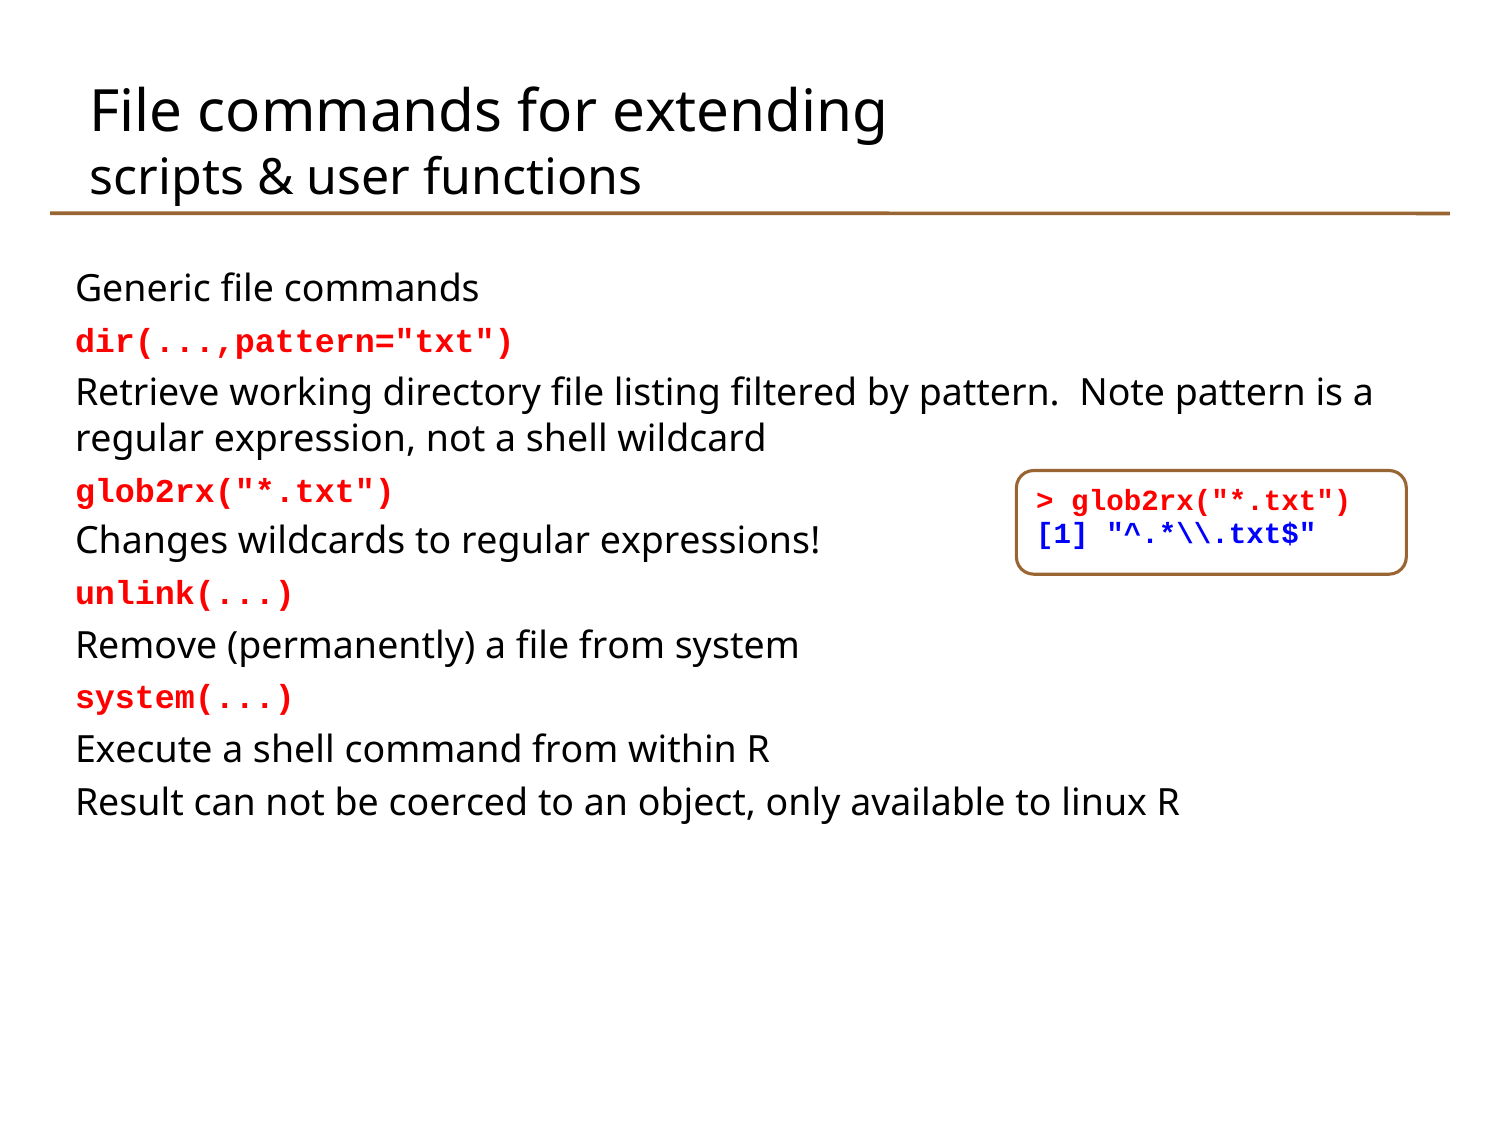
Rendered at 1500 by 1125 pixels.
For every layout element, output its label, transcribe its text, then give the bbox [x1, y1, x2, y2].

text_box File commands for extending scripts & user functions [75, 44, 1425, 233]
text_box Generic file commands dir(...,pattern="txt") Retrieve working directory file listing filtered by pattern. Note pattern is a regular expression, not a shell wildcard glob2rx("*.txt") Changes wildcards to regular expressions! unlink(...) Remove (permanently) a file from system system(...) Execute a shell command from within R Result can not be coerced to an object, only available to linux R [75, 263, 1425, 903]
